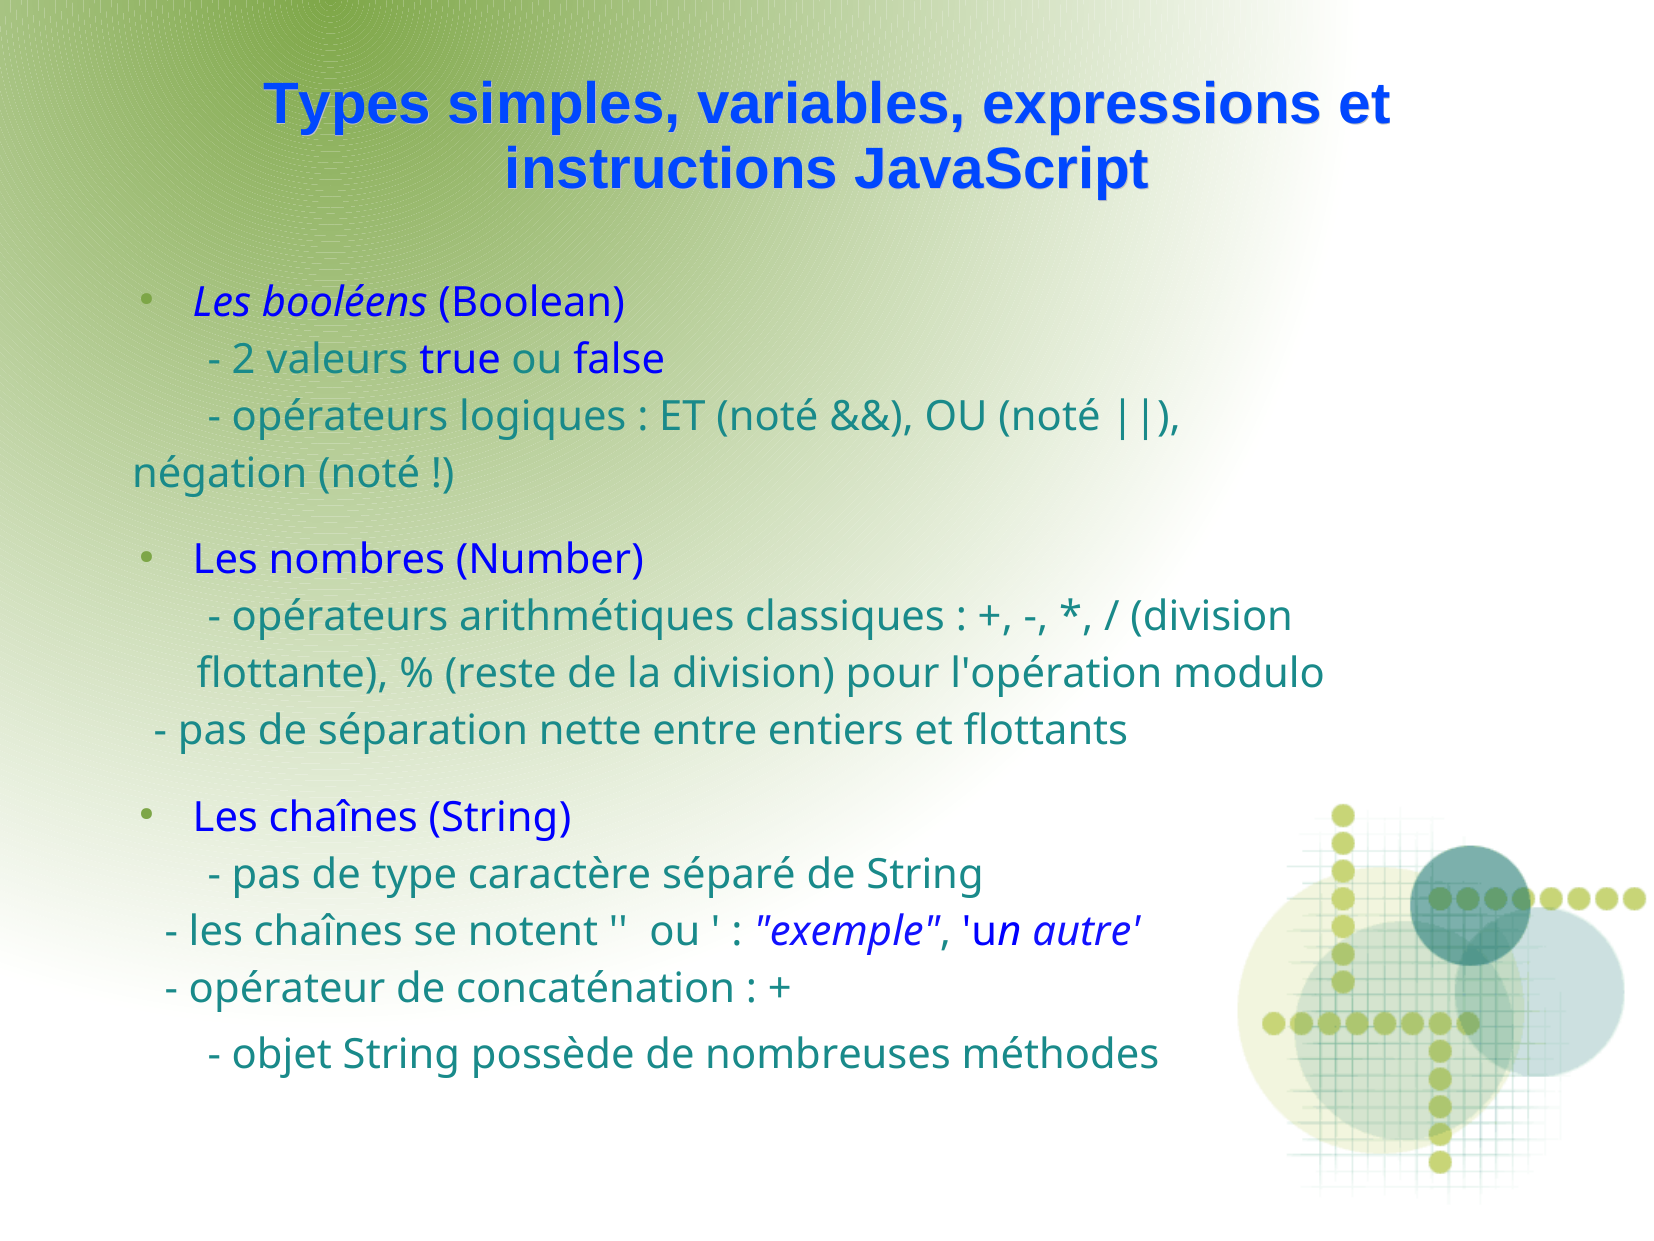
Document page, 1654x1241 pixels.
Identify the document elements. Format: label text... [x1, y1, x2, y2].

title Types simples, variables, expressions et instructions JavaScript [121, 59, 1534, 213]
list Les booléens (Boolean) - 2 valeurs true ou false - opérateurs logiques : ET (noté &&), OU (noté ||), négation (noté !) Les nombres (Number) - opérateurs arithmétiques classiques : +, -, *, / (division flottante), % (reste de la division) pour l'opération modulo - pas de séparation nette entre entiers et flottants Les chaînes (String) - pas de type caractère séparé de String - les chaînes se notent '' ou ' : "exemple", 'un autre' - opérateur de concaténation : + - objet String possède de nombreuses méthodes [121, 271, 1418, 1241]
picture [1418, 792, 1654, 1211]
